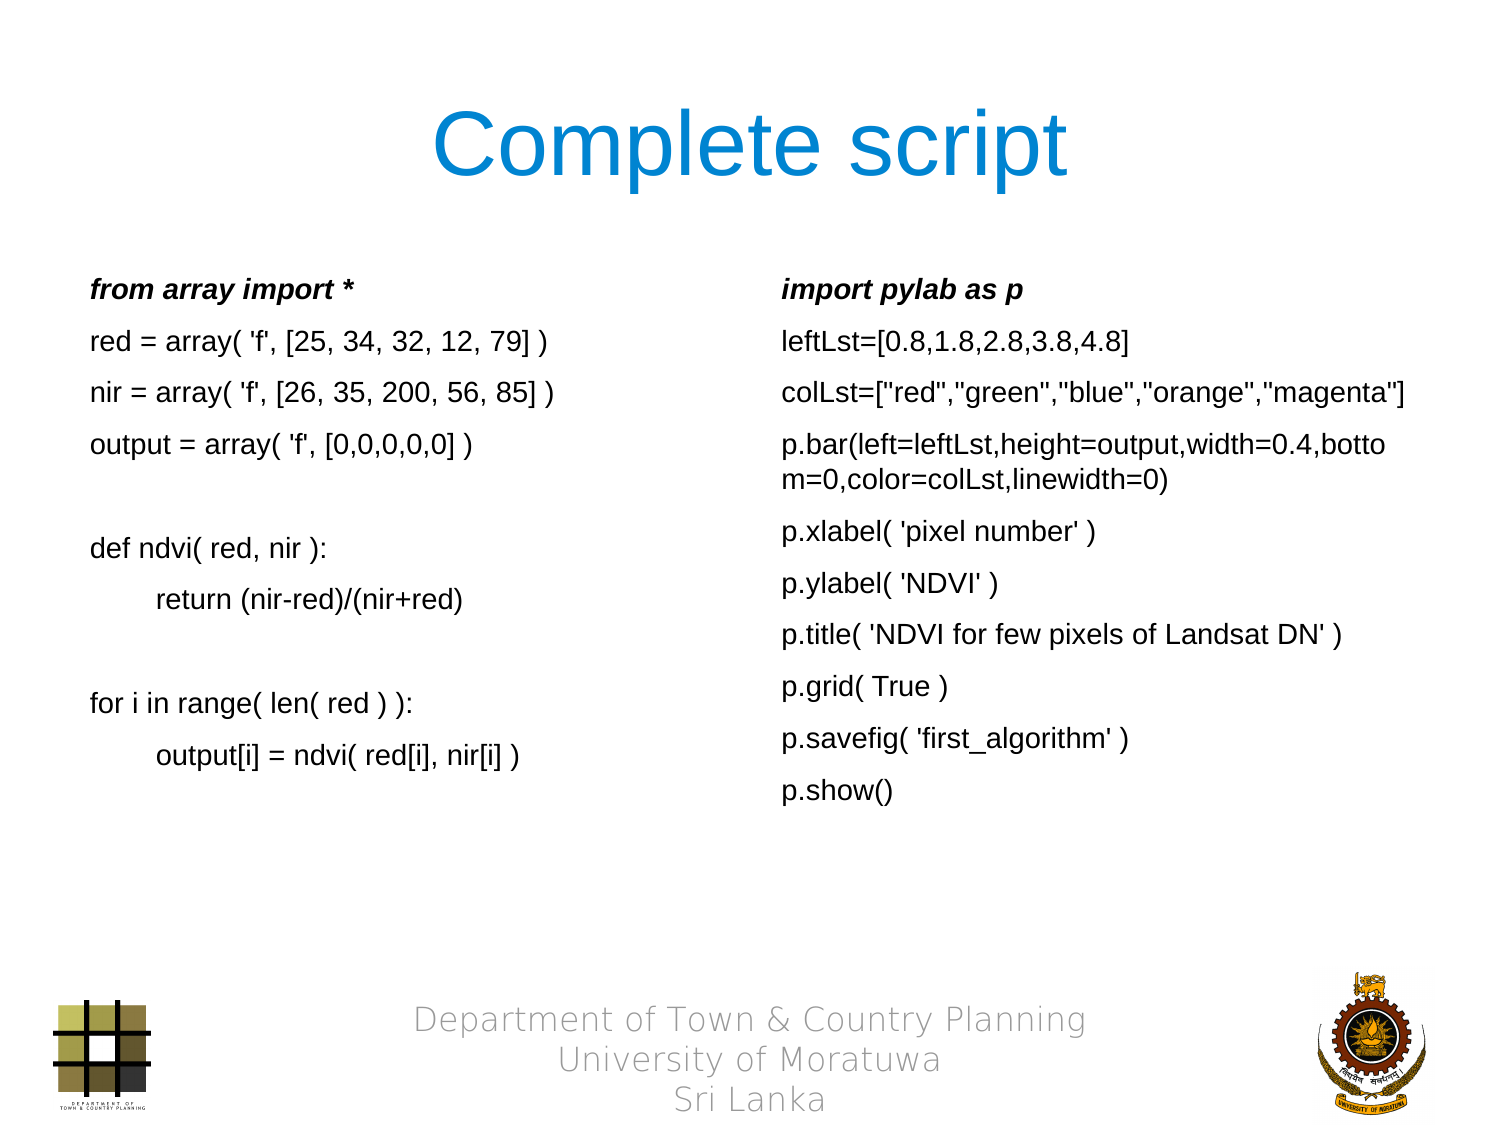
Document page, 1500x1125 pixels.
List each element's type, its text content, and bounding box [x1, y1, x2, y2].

picture [1312, 966, 1435, 1125]
list import pylab as p leftLst=[0.8,1.8,2.8,3.8,4.8] colLst=["red","green","blue","orange","magenta"] p.bar(left=leftLst,height=output,width=0.4,bottom=0,color=colLst,linewidth=0) p.xlabel( 'pixel number' ) p.ylabel( 'NDVI' ) p.title( 'NDVI for few pixels of Landsat DN' ) p.grid( True ) p.savefig( 'first_algorithm' ) p.show() [766, 262, 1426, 916]
list from array import * red = array( 'f', [25, 34, 32, 12, 79] ) nir = array( 'f', [26, 35, 200, 56, 85] ) output = array( 'f', [0,0,0,0,0] ) def ndvi( red, nir ): return (nir-red)/(nir+red) for i in range( len( red ) ): output[i] = ndvi( red[i], nir[i] ) [75, 262, 734, 916]
title Complete script [75, 45, 1426, 233]
picture [53, 1000, 151, 1110]
